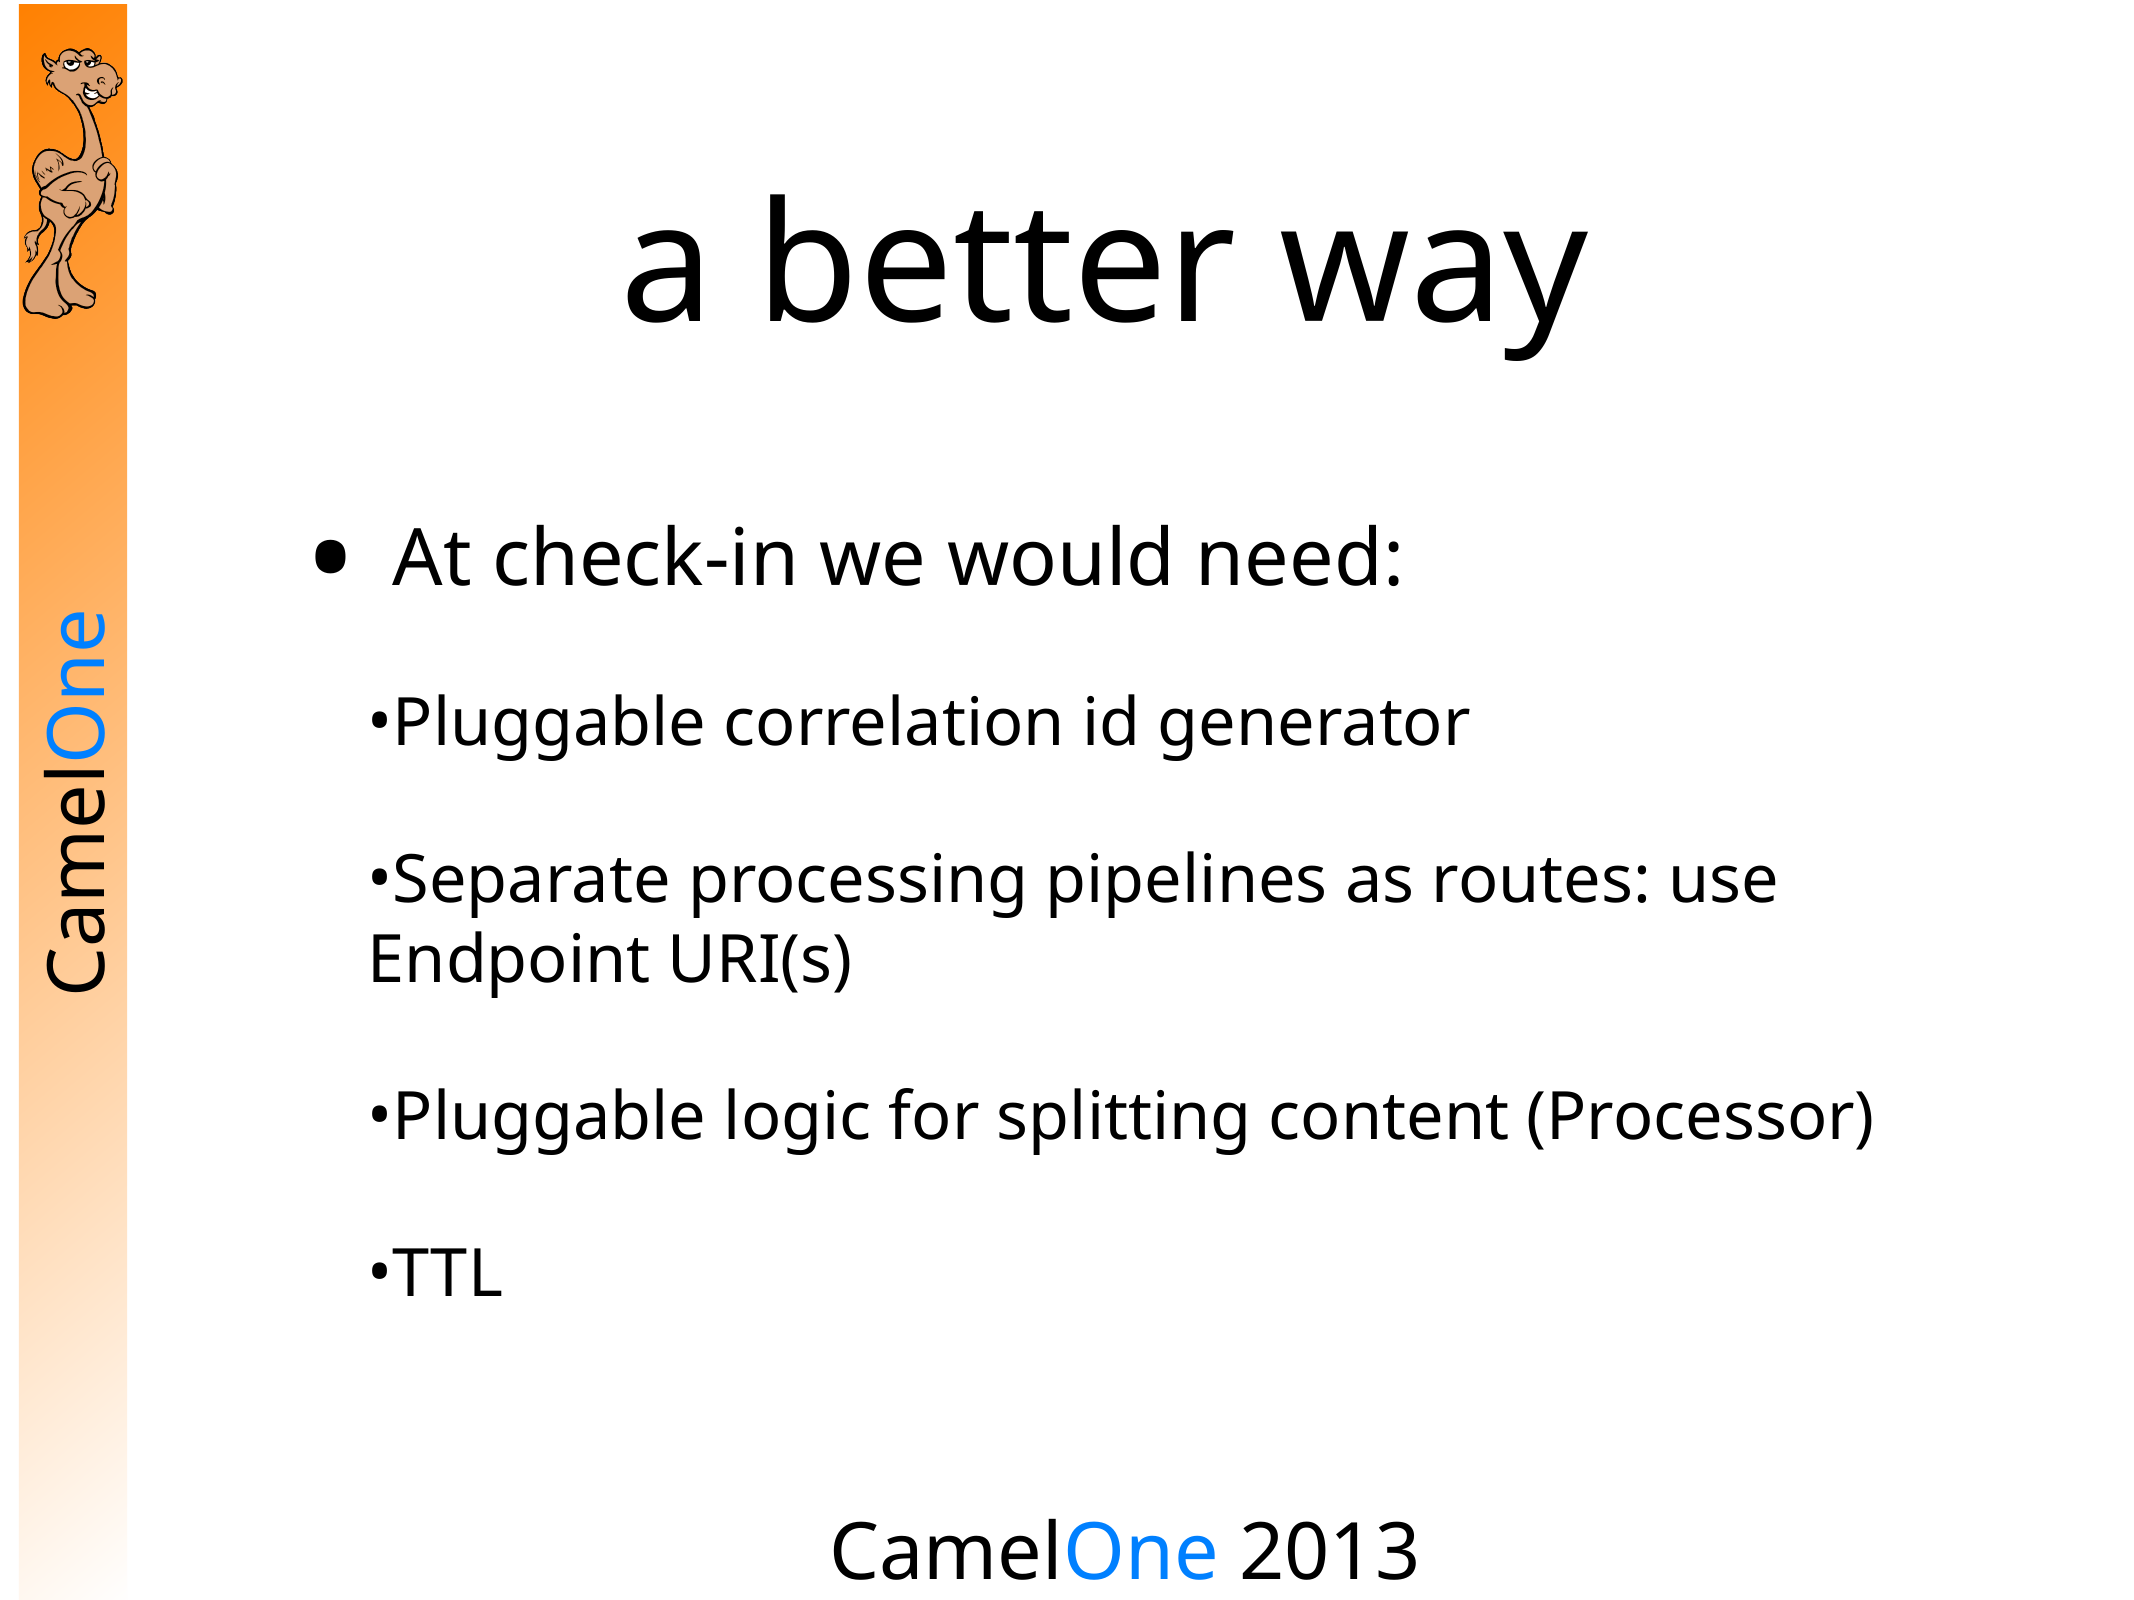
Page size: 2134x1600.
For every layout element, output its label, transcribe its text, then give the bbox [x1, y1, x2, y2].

title Q&A [18, 339, 128, 433]
title a better way [228, 146, 1981, 364]
list At check-in we would need: Pluggable correlation id generator Separate processing pipelines as routes: use Endpoint URI(s) Pluggable logic for splitting content (Processor) TTL [269, 452, 2022, 1364]
picture [22, 48, 123, 319]
